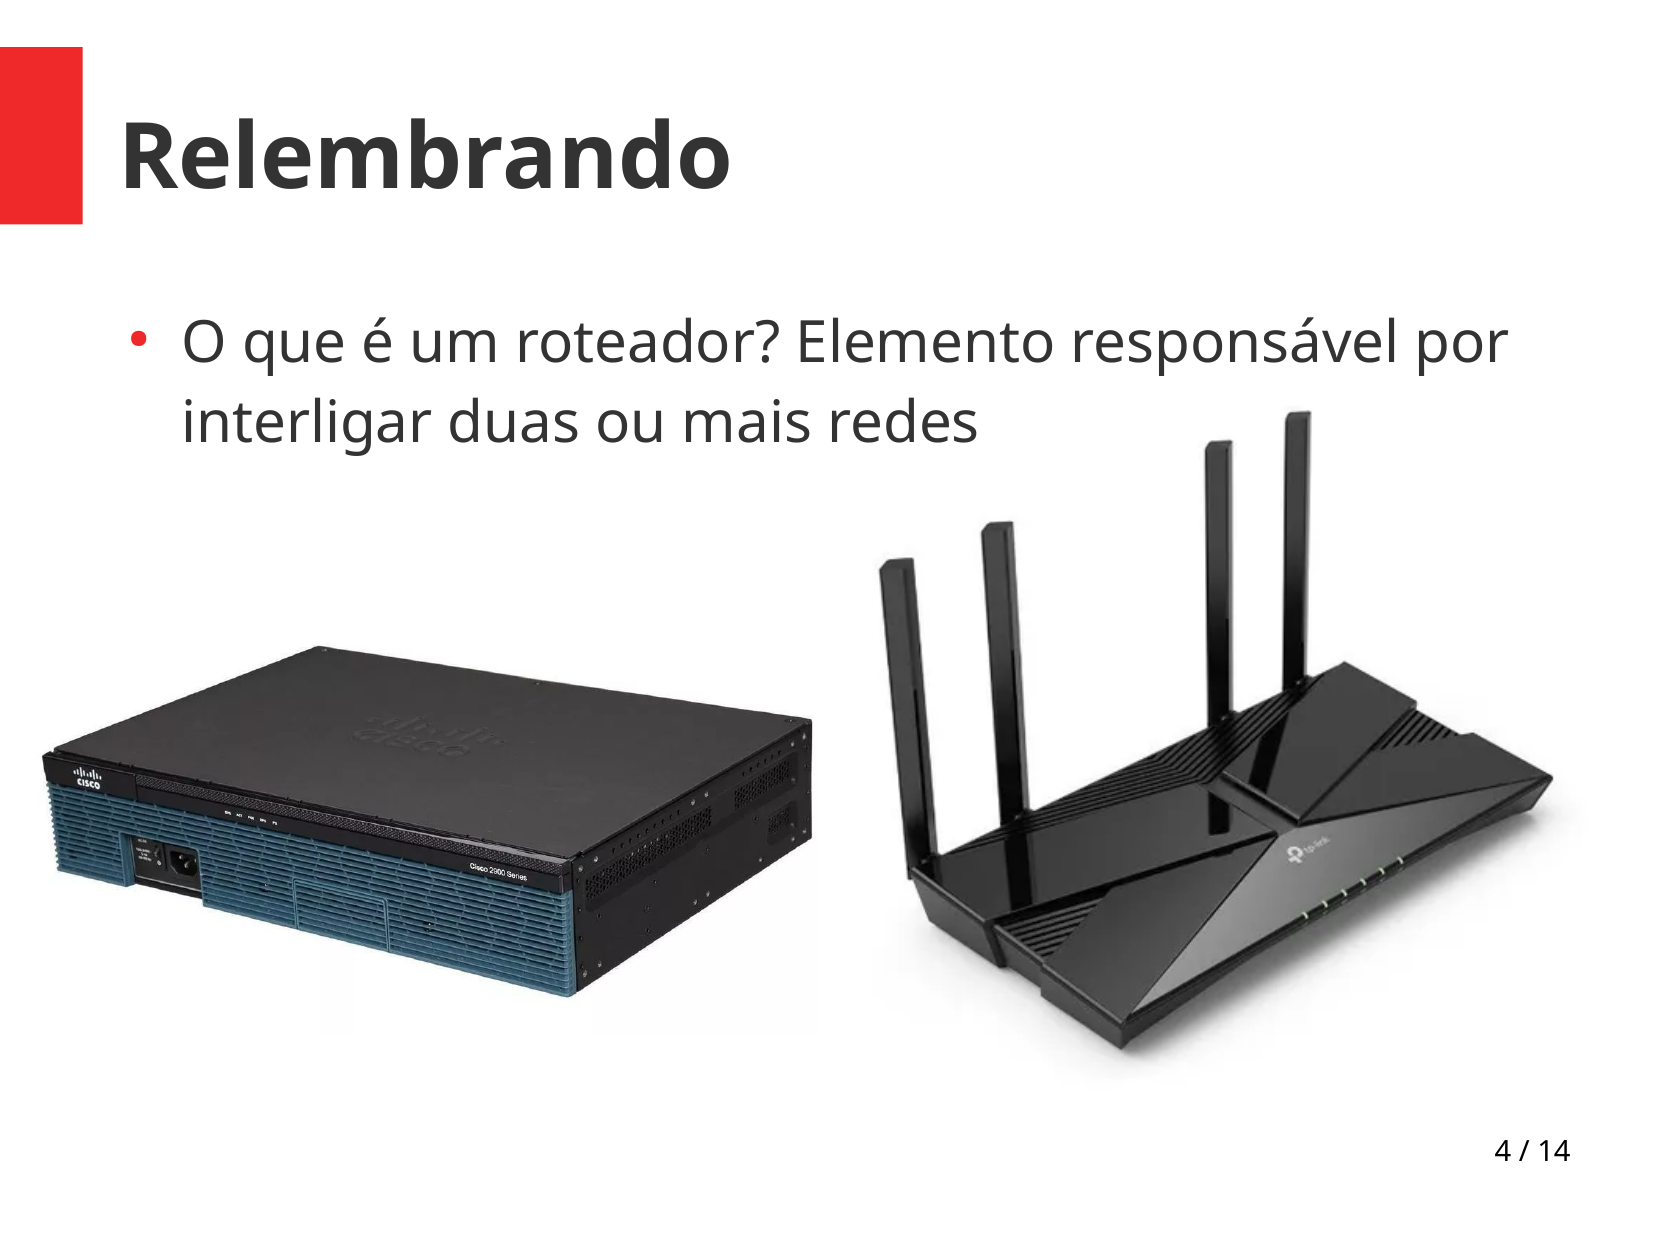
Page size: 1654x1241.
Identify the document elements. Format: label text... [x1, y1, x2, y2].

picture [3, 372, 1619, 1123]
title Relembrando [118, 49, 1571, 257]
list O que é um roteador? Elemento responsável por interligar duas ou mais redes [110, 300, 1528, 1021]
